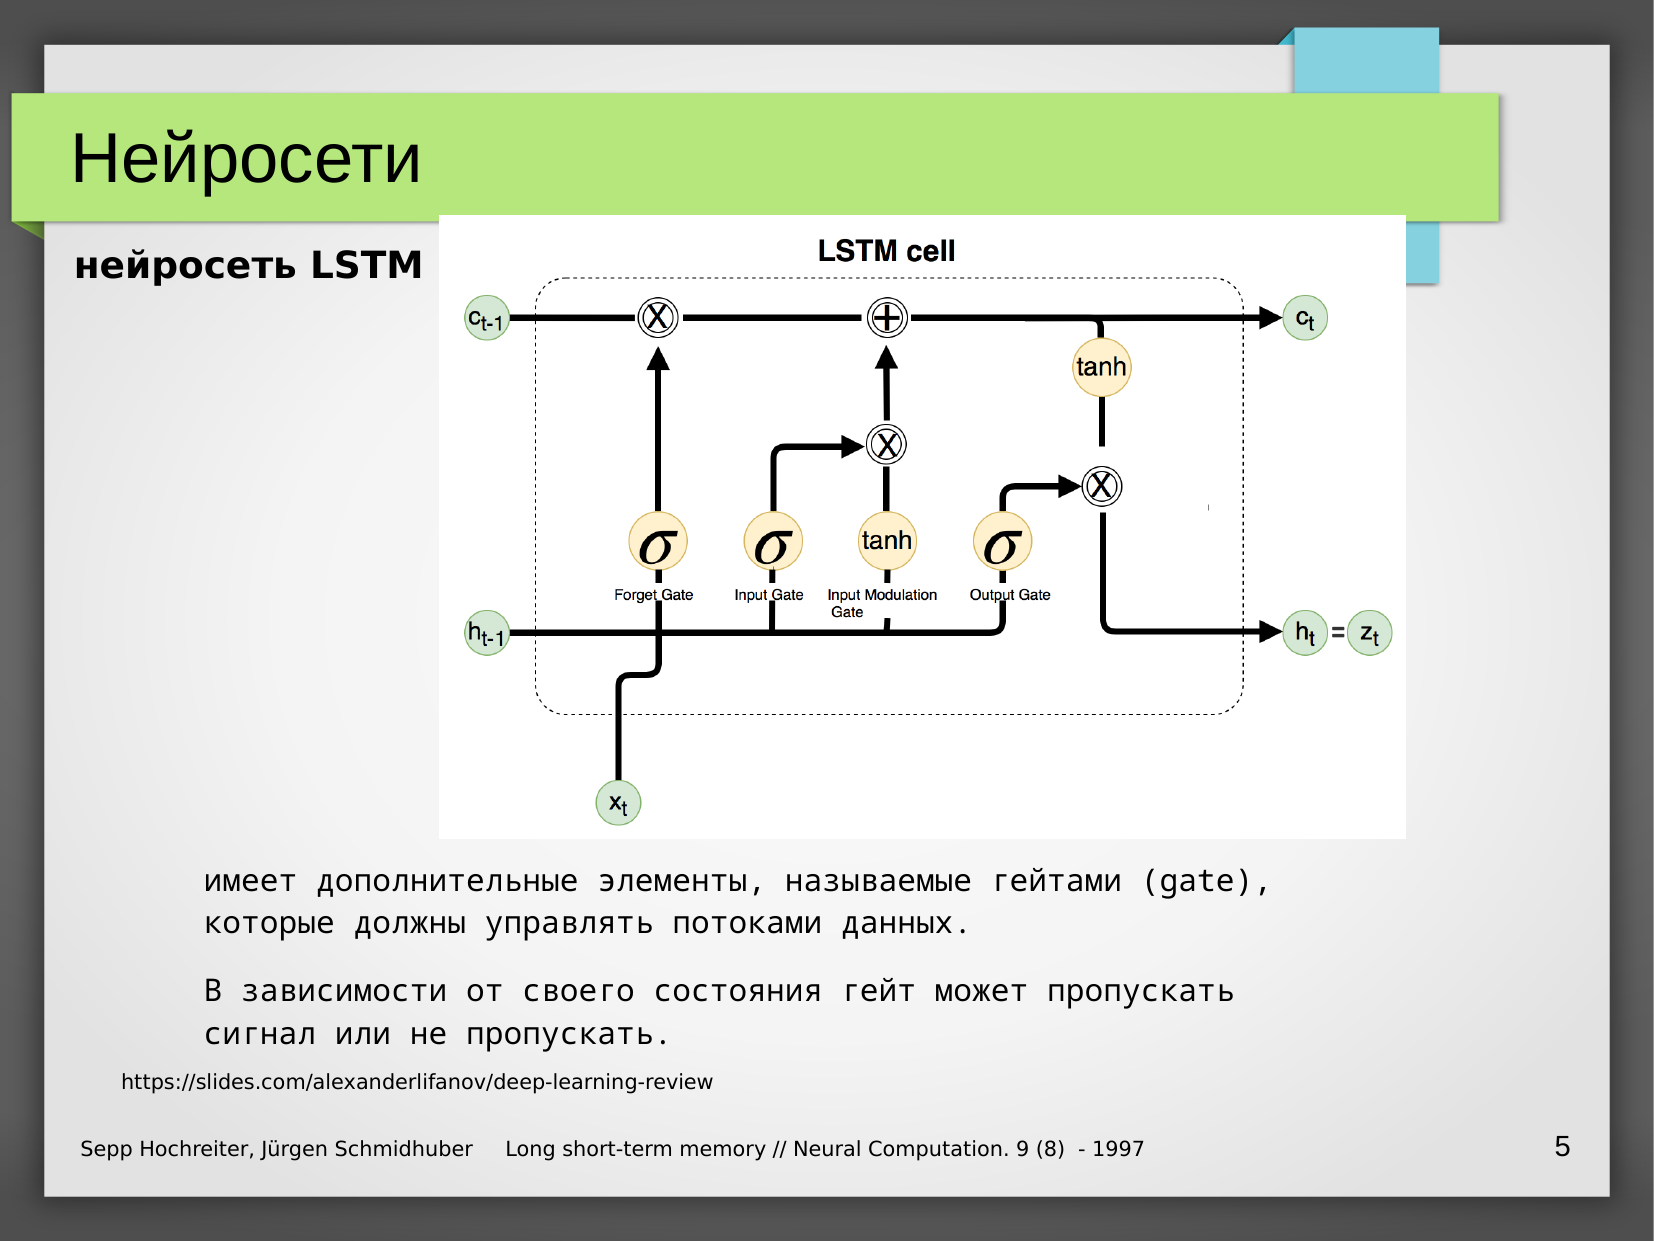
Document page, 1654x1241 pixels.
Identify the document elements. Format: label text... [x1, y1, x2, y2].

picture [0, 0, 1654, 1241]
title Нейросети [70, 118, 1205, 199]
text_box имеет дополнительные элементы, называемые гейтами (gate), которые должны управлять потоками данных. В зависимости от своего состояния гейт может пропускать сигнал или не пропускать. [188, 850, 1371, 1057]
text_box https://slides.com/alexanderlifanov/deep-learning-review [106, 1062, 1493, 1122]
text_box Sepp Hochreiter, Jürgen Schmidhuber Long short-term memory // Neural Computation. 9 (8) - 1997 [59, 1130, 1524, 1170]
text_box нейросеть LSTM [59, 236, 439, 343]
